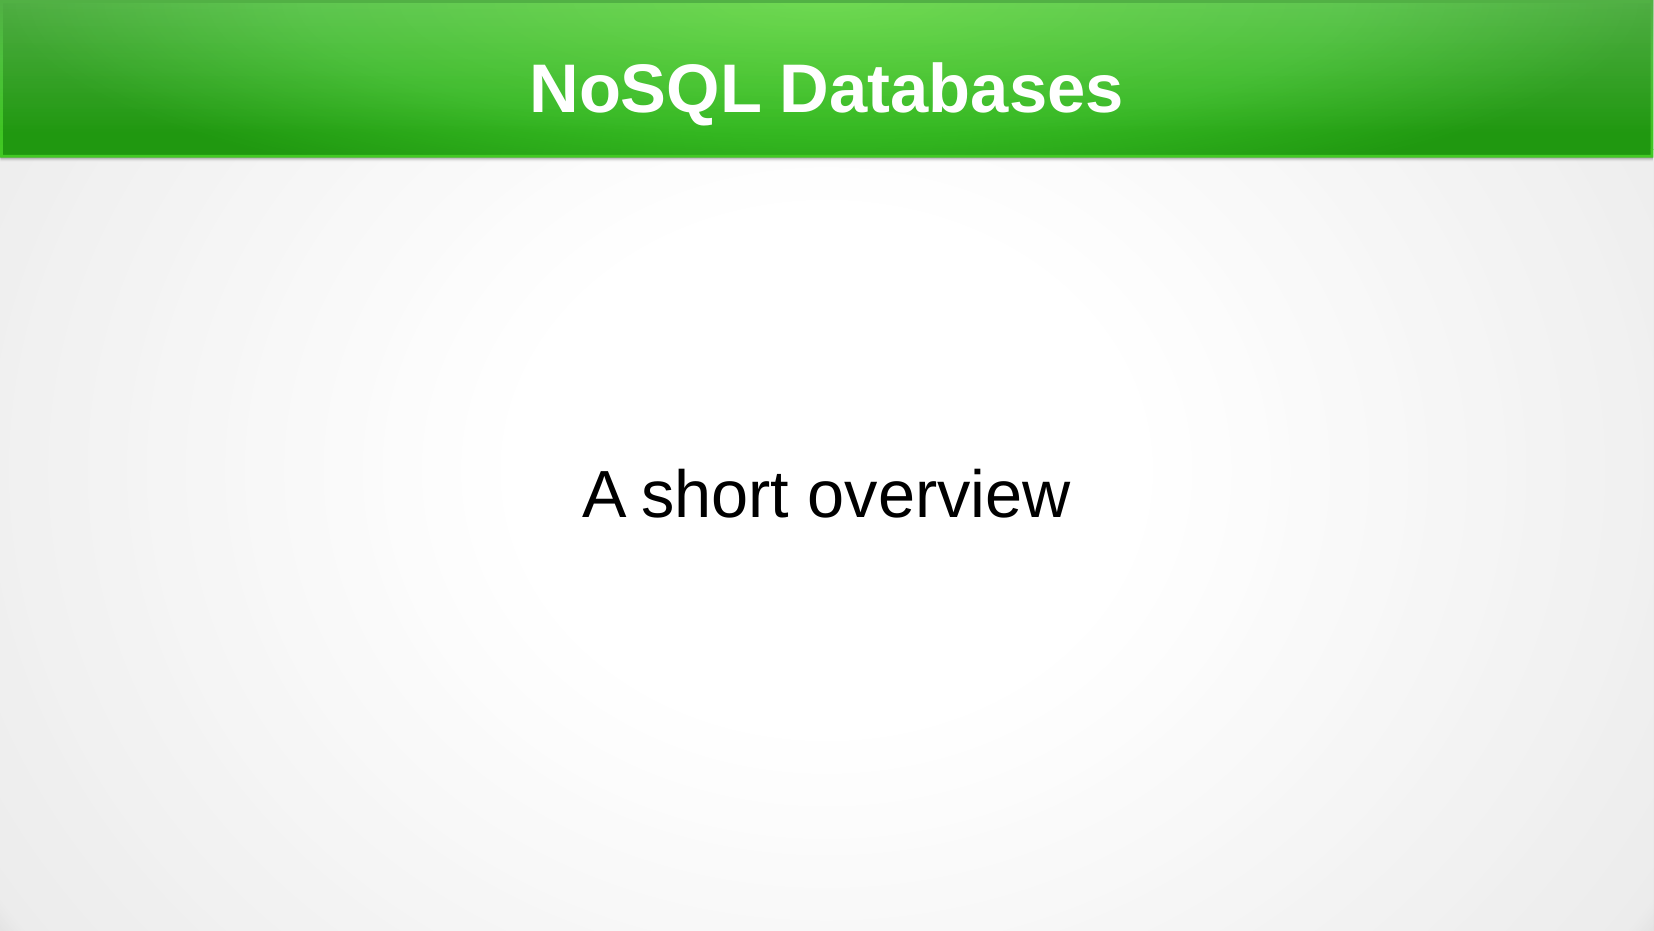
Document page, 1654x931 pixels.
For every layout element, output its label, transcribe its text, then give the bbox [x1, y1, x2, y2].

title NoSQL Databases [82, 35, 1571, 142]
subtitle A short overview [82, 224, 1571, 764]
